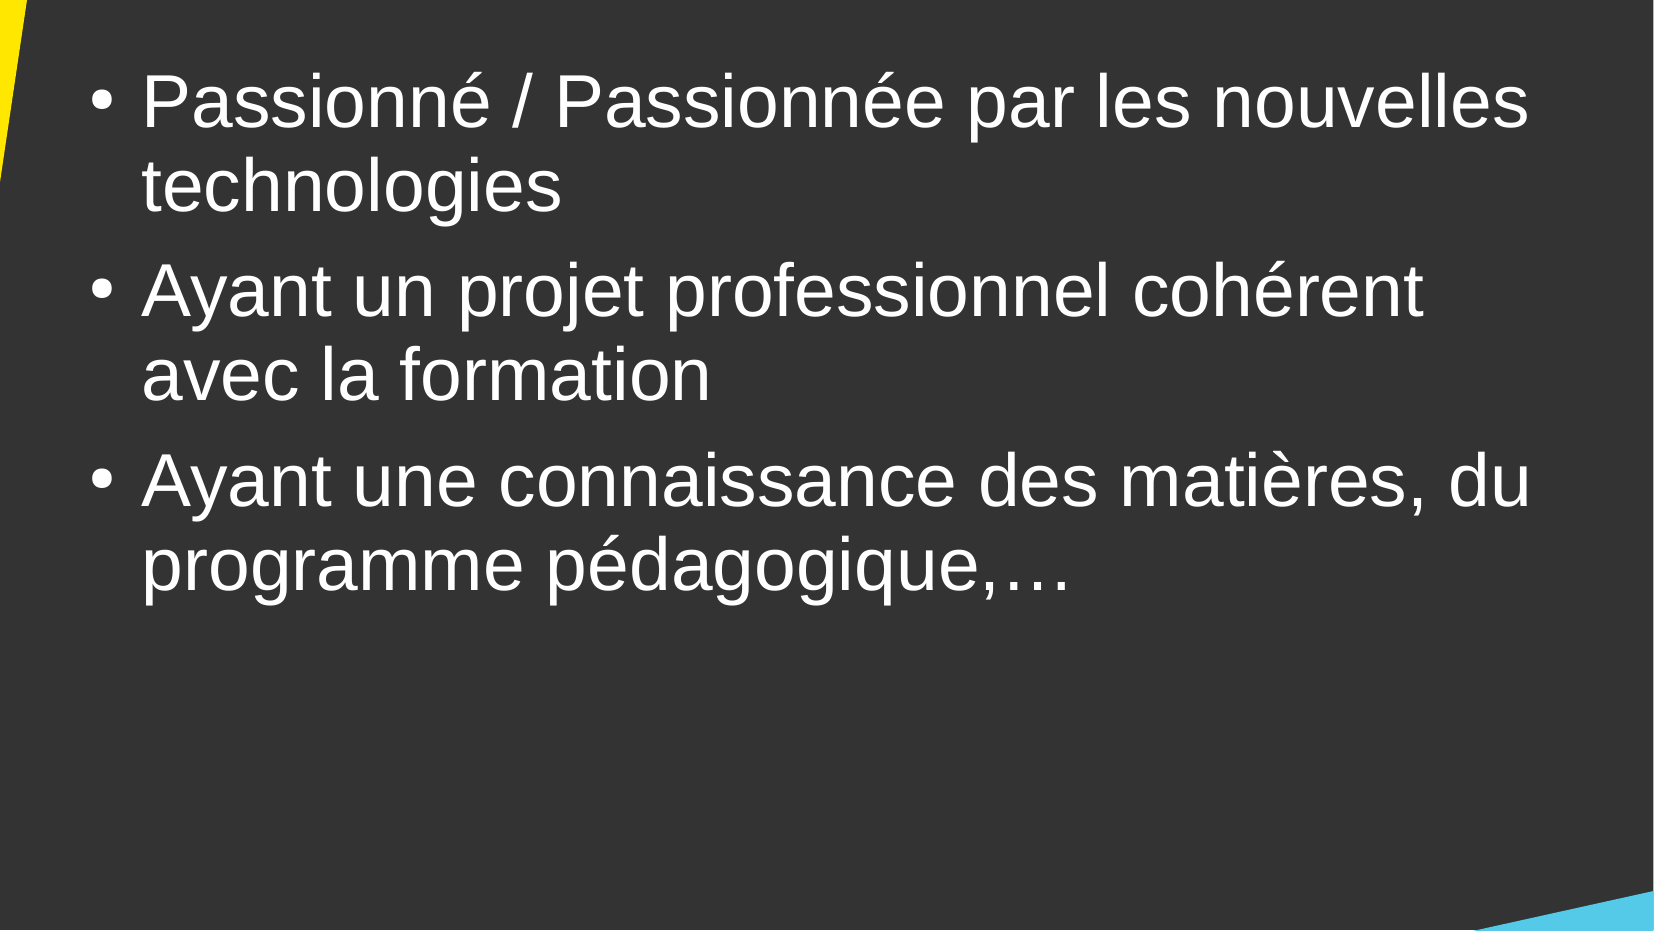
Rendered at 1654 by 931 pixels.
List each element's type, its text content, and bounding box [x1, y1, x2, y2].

text_box [1472, 890, 1654, 931]
text_box [0, 0, 27, 183]
list Passionné / Passionnée par les nouvelles technologies Ayant un projet professionnel cohérent avec la formation Ayant une connaissance des matières, du programme pédagogique,… [70, 59, 1595, 756]
